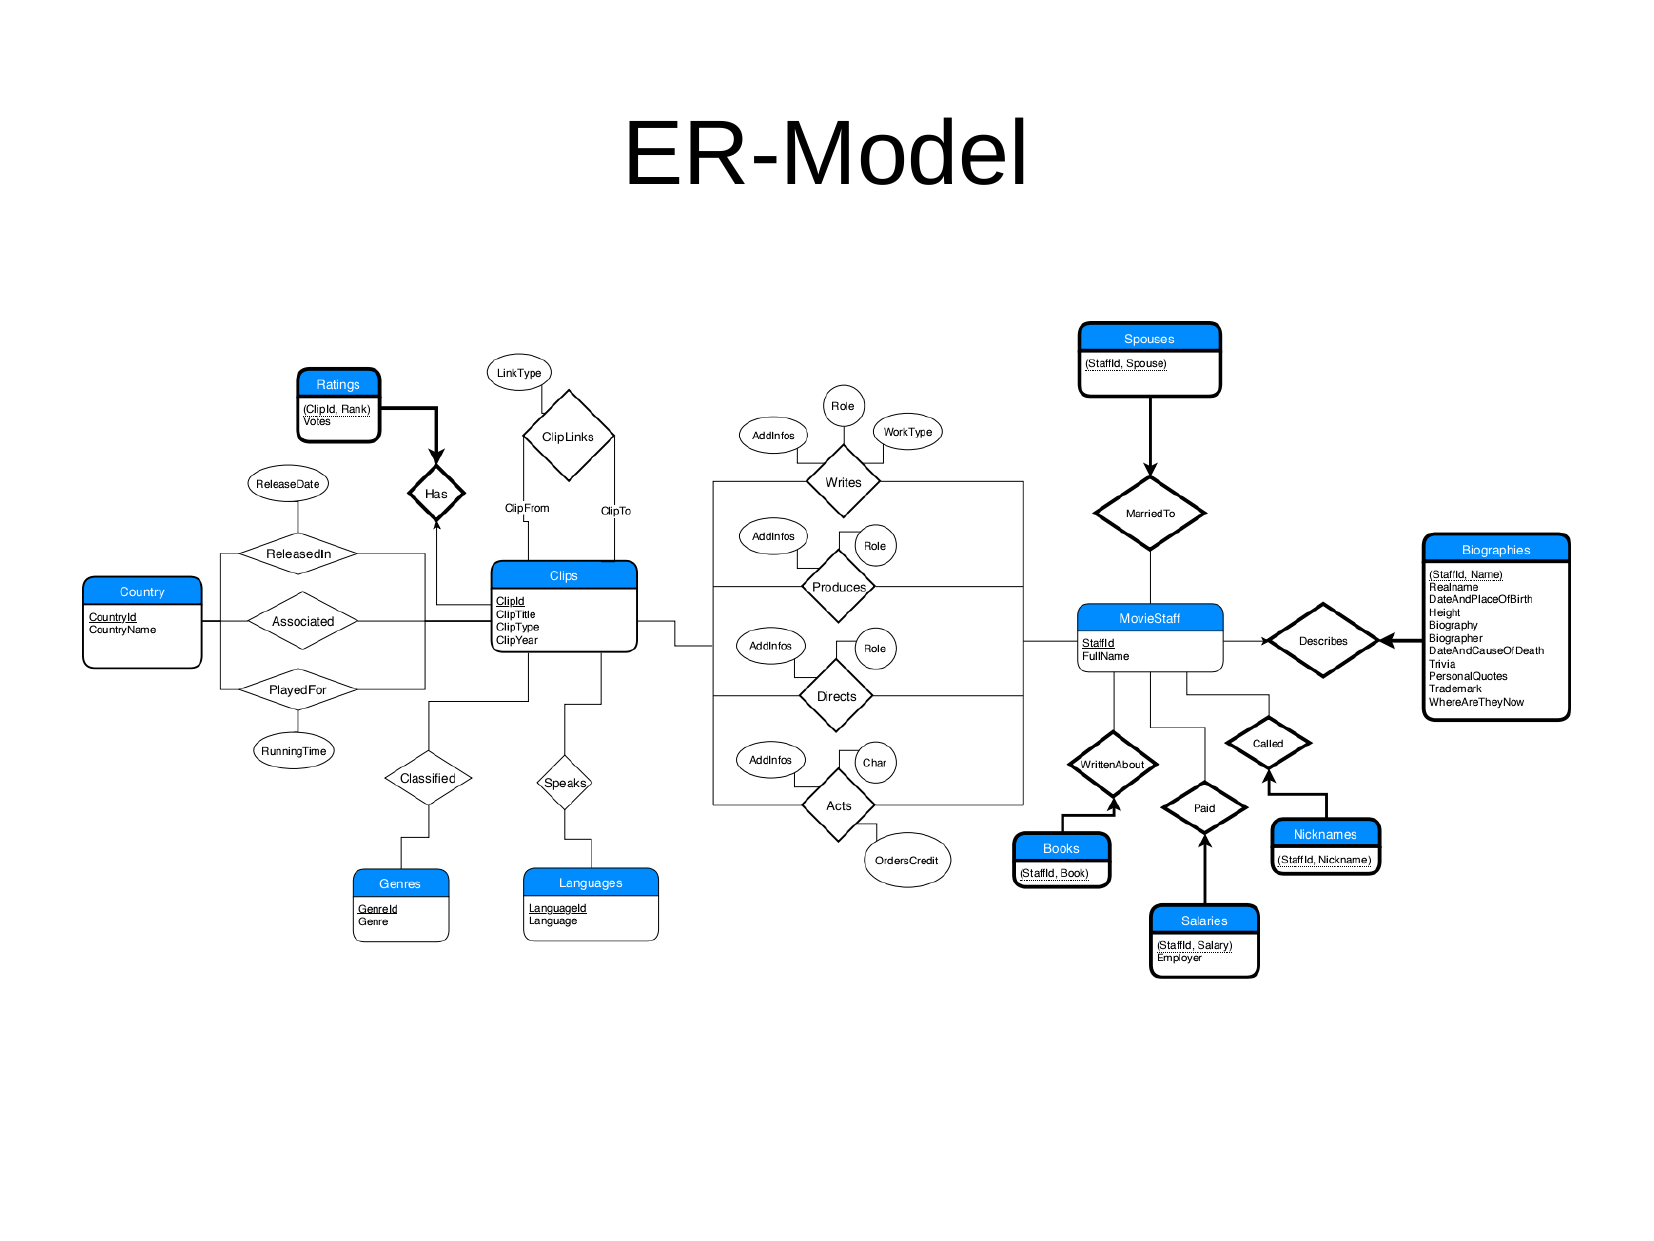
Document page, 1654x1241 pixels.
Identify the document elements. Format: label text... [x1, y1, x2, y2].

picture [82, 321, 1571, 979]
title ER-Model [82, 49, 1571, 257]
